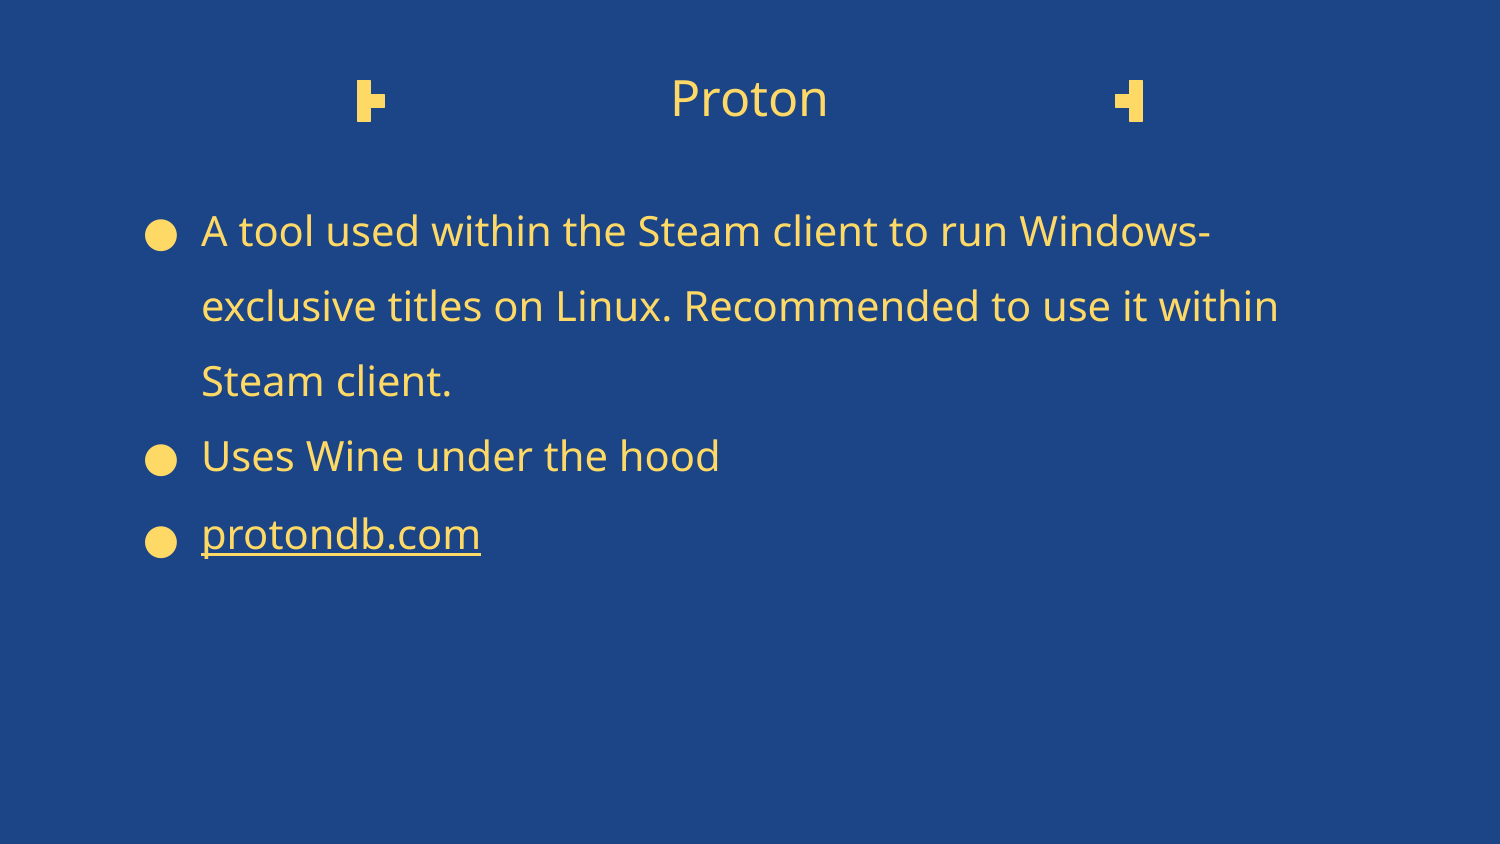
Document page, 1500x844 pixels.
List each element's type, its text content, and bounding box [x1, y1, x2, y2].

list A tool used within the Steam client to run Windows-exclusive titles on Linux. Recommended to use it within Steam client. Uses Wine under the hood protondb.com [111, 164, 1389, 748]
title Proton [51, 48, 1449, 142]
text_box [357, 81, 384, 121]
text_box [1116, 81, 1143, 121]
